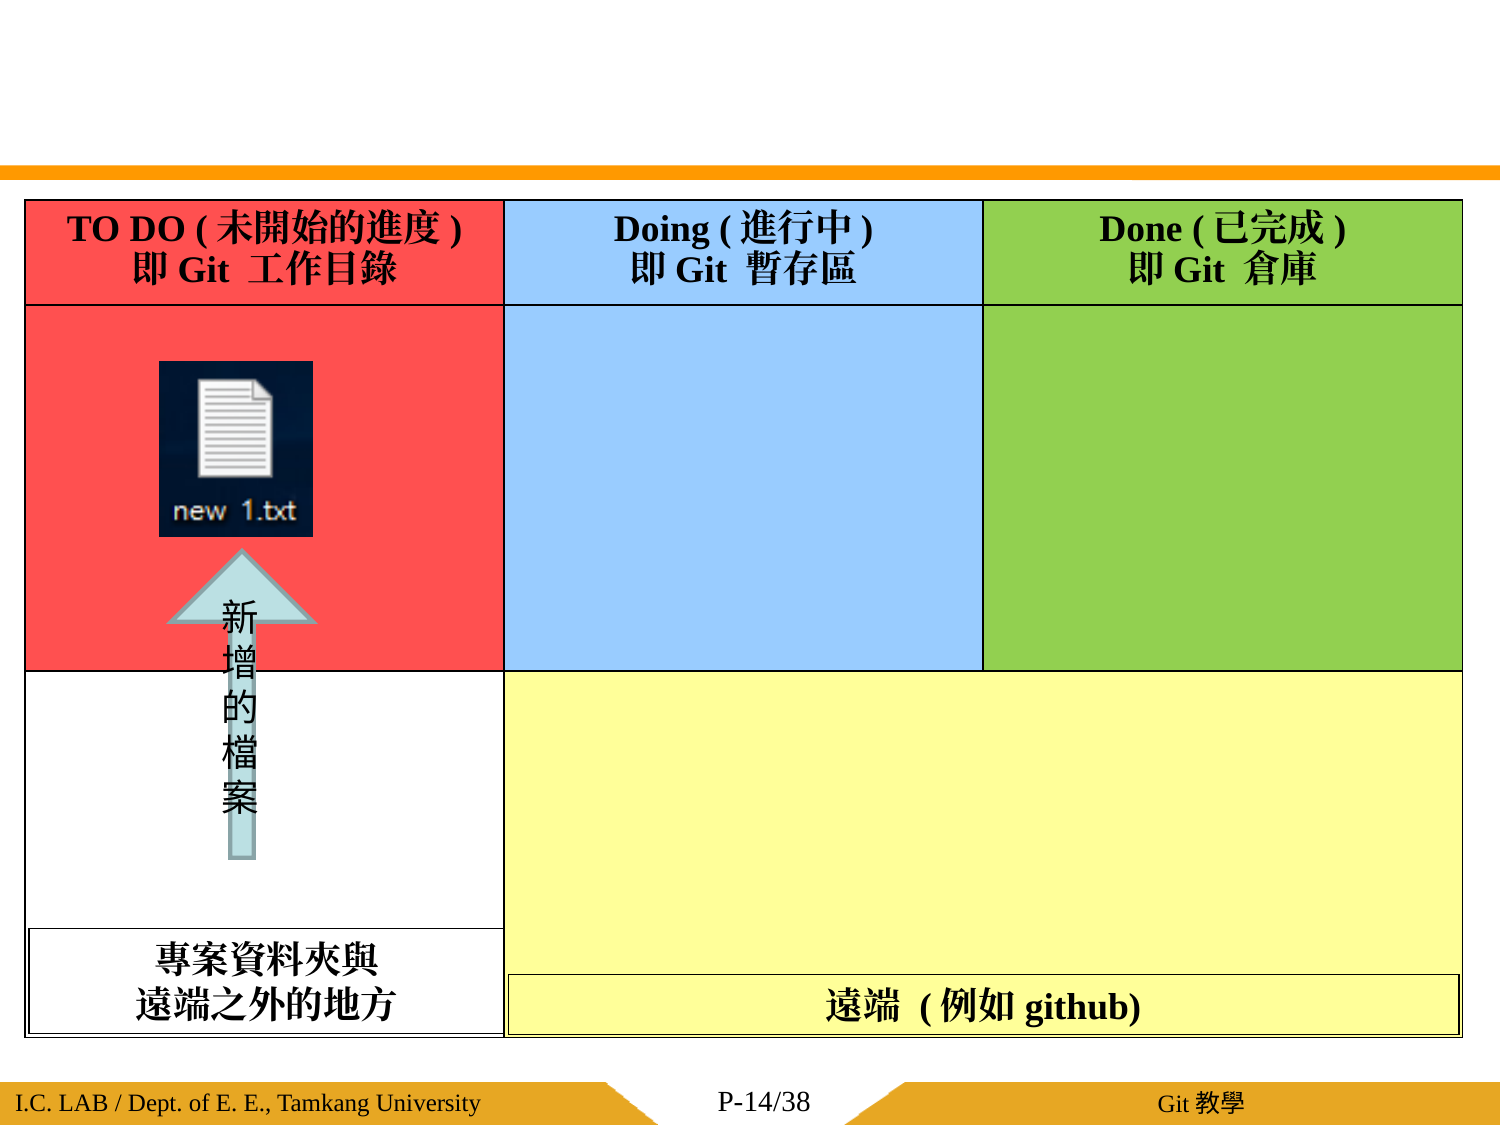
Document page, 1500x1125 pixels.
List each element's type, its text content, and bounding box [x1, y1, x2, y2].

table_cell [26, 672, 503, 1037]
picture [0, 1082, 658, 1125]
table_header Doing (進行中) 即Git 暫存區 [505, 201, 982, 304]
table_cell [505, 672, 1462, 1037]
table_header Done (已完成) 即Git 倉庫 [984, 201, 1462, 304]
text_box [171, 550, 313, 622]
table_cell [505, 306, 982, 670]
table_header TO DO (未開始的進度) 即Git 工作目錄 [26, 201, 503, 304]
table_cell [984, 306, 1462, 670]
picture [842, 1082, 1500, 1125]
text_box 遠端 (例如github) [508, 974, 1459, 1035]
text_box 專案資料夾與 遠端之外的地方 [29, 928, 505, 1034]
text_box [230, 827, 254, 858]
picture [159, 361, 313, 537]
table_cell [26, 306, 503, 670]
text_box 新增的檔案 [206, 586, 266, 827]
